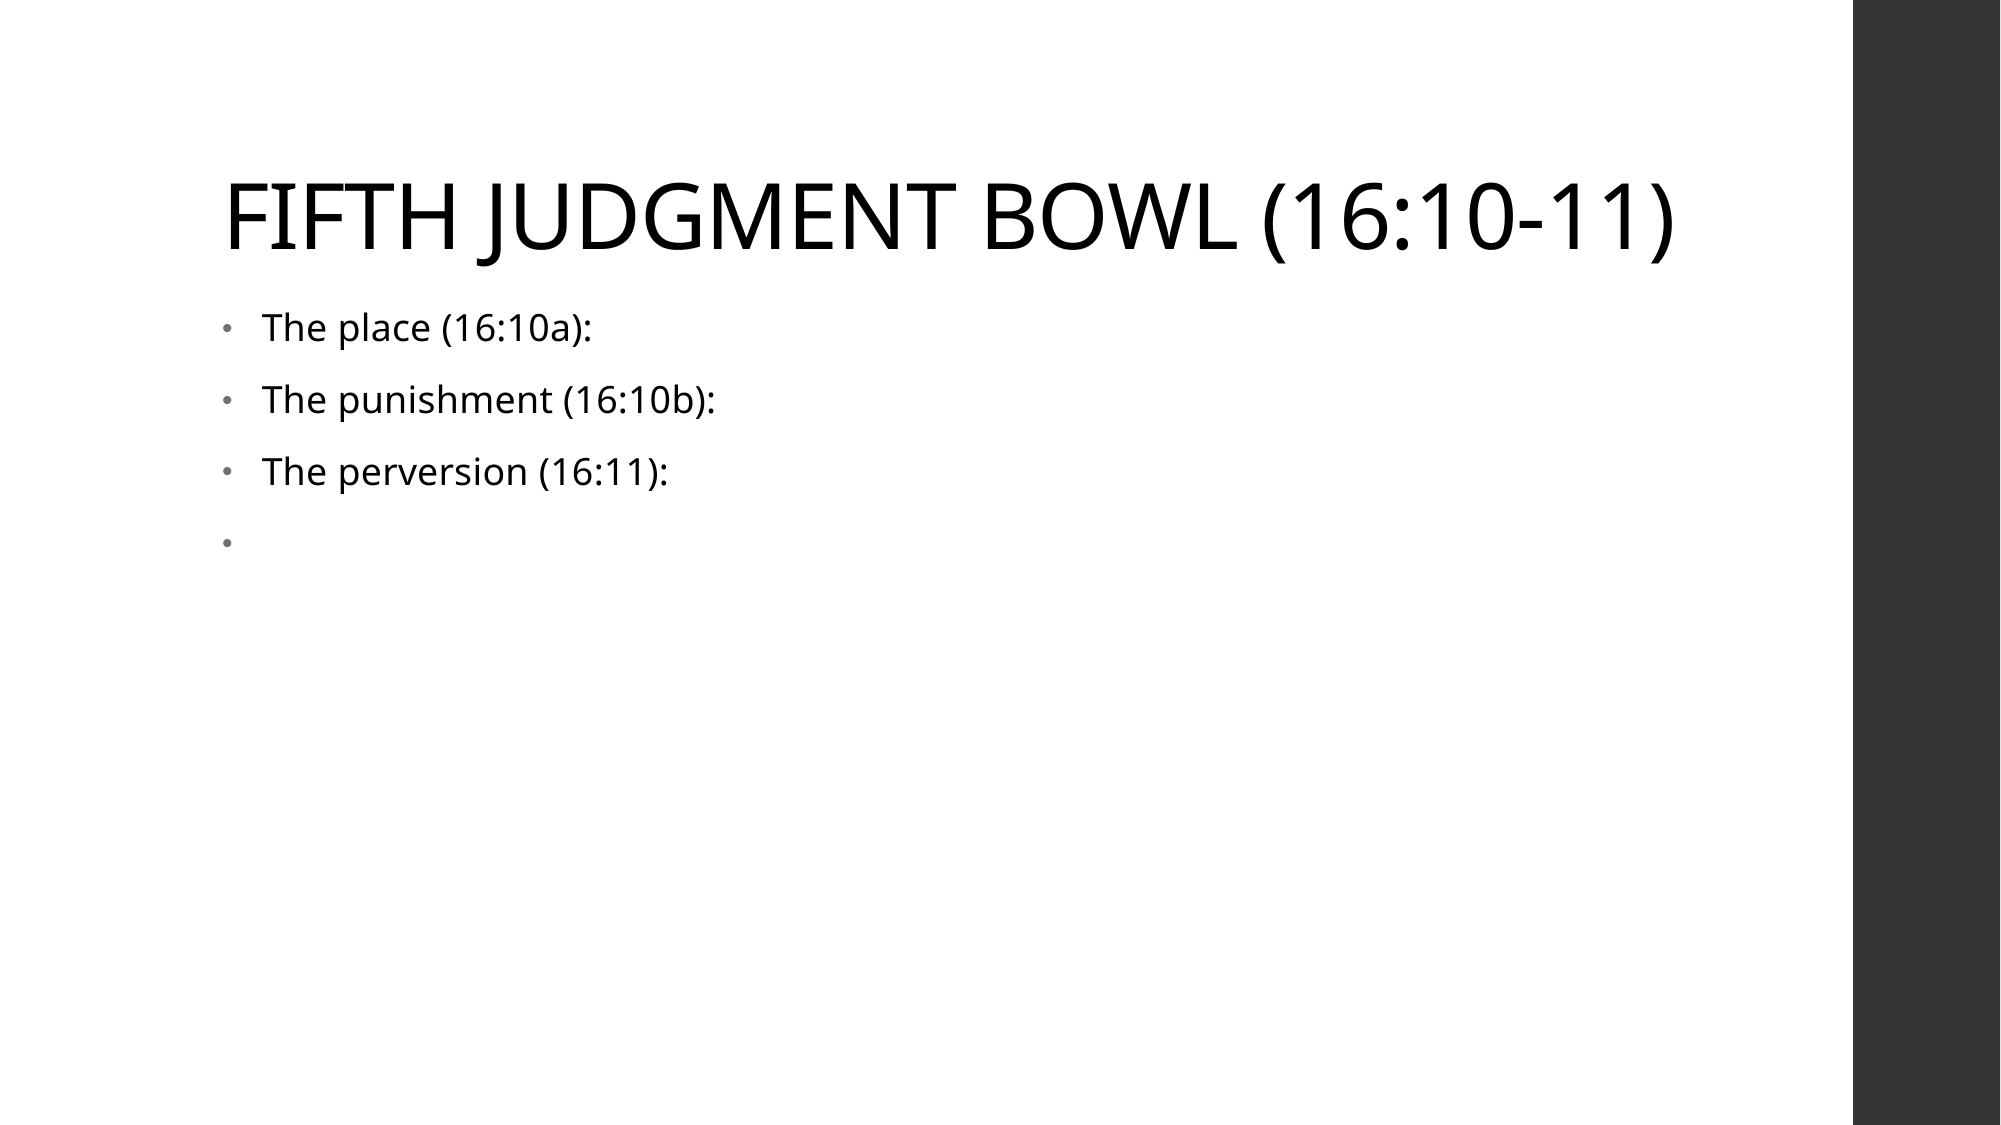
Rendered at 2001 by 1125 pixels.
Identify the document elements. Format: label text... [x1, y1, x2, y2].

title FIFTH JUDGMENT BOWL (16:10-11) [206, 60, 1797, 278]
list The place (16:10a): The punishment (16:10b): The perversion (16:11): [206, 299, 1617, 1014]
